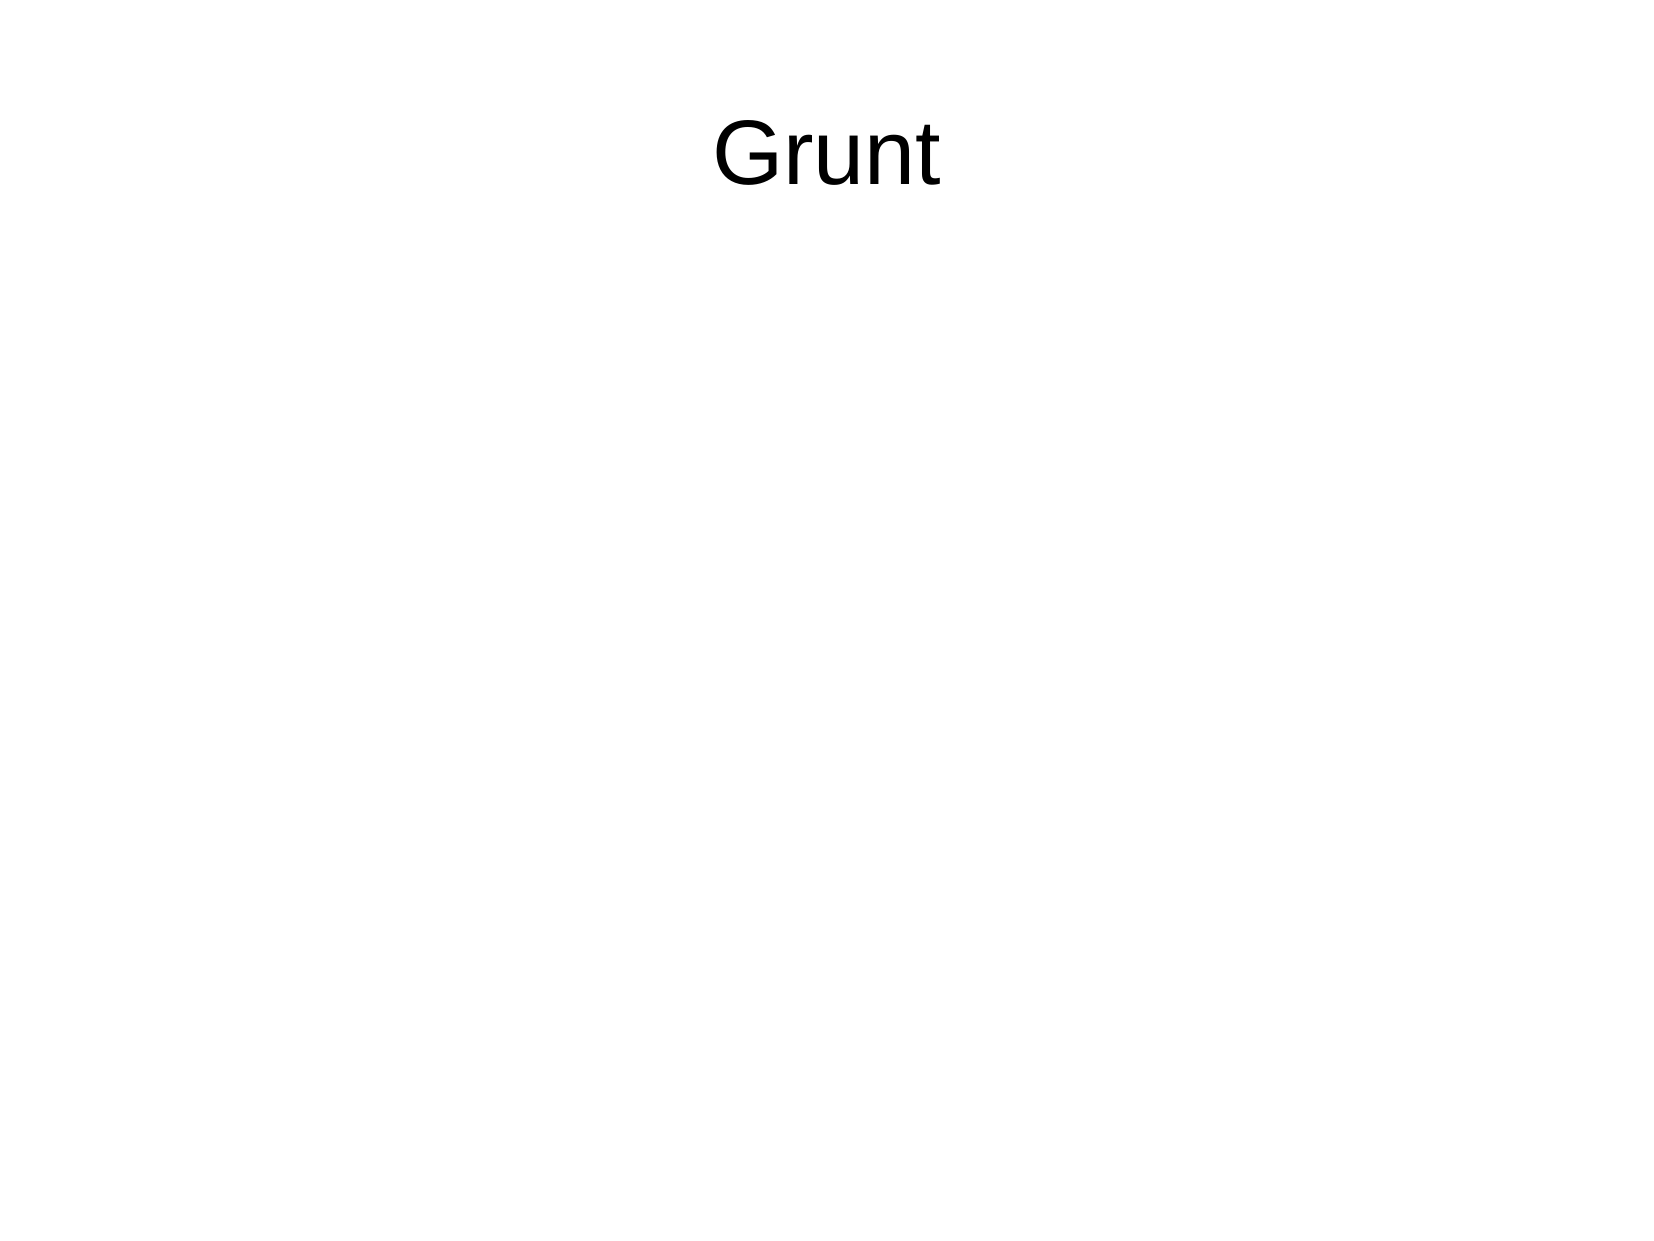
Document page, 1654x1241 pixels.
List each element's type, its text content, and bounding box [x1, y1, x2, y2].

title Grunt [82, 49, 1571, 257]
